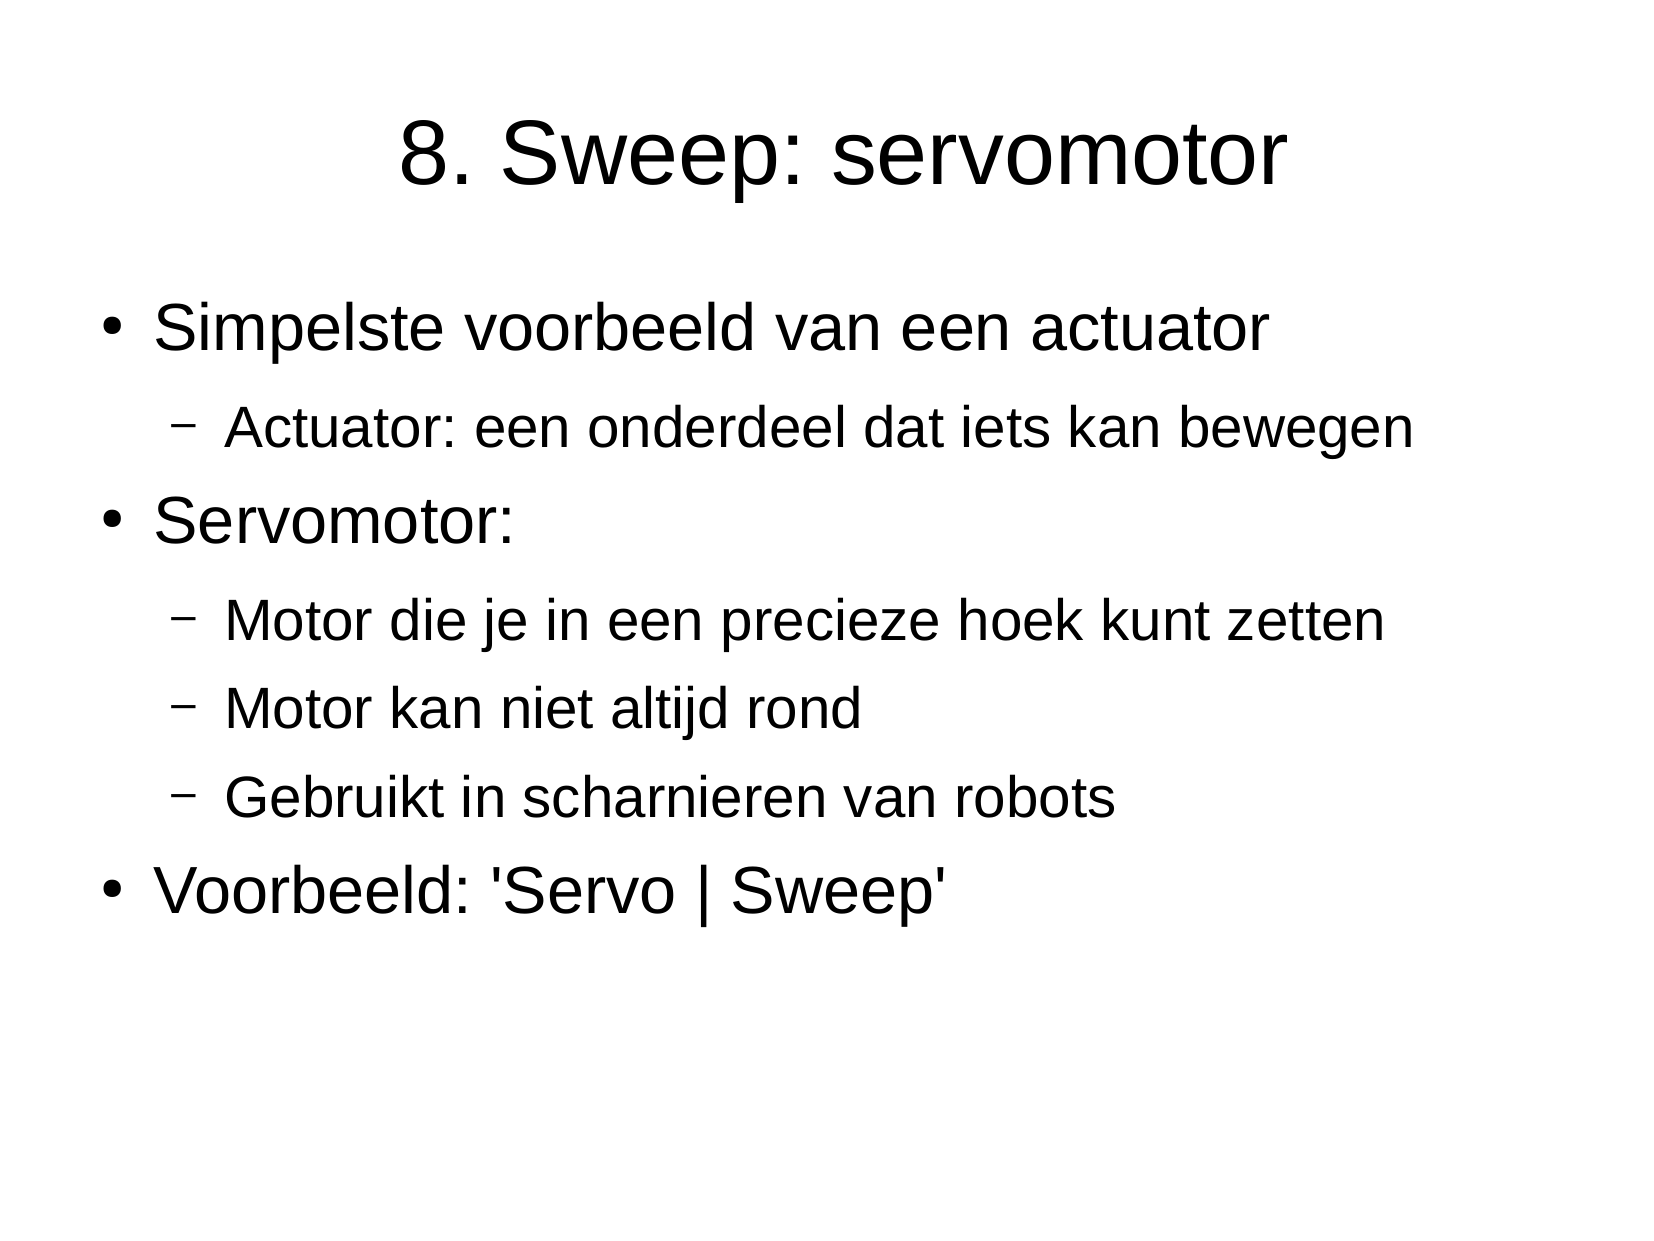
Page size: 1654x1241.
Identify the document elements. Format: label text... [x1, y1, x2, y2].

title 8. Sweep: servomotor [82, 49, 1571, 257]
list Simpelste voorbeeld van een actuator Actuator: een onderdeel dat iets kan bewegen Servomotor: Motor die je in een precieze hoek kunt zetten Motor kan niet altijd rond Gebruikt in scharnieren van robots Voorbeeld: 'Servo | Sweep' [82, 290, 1571, 1010]
